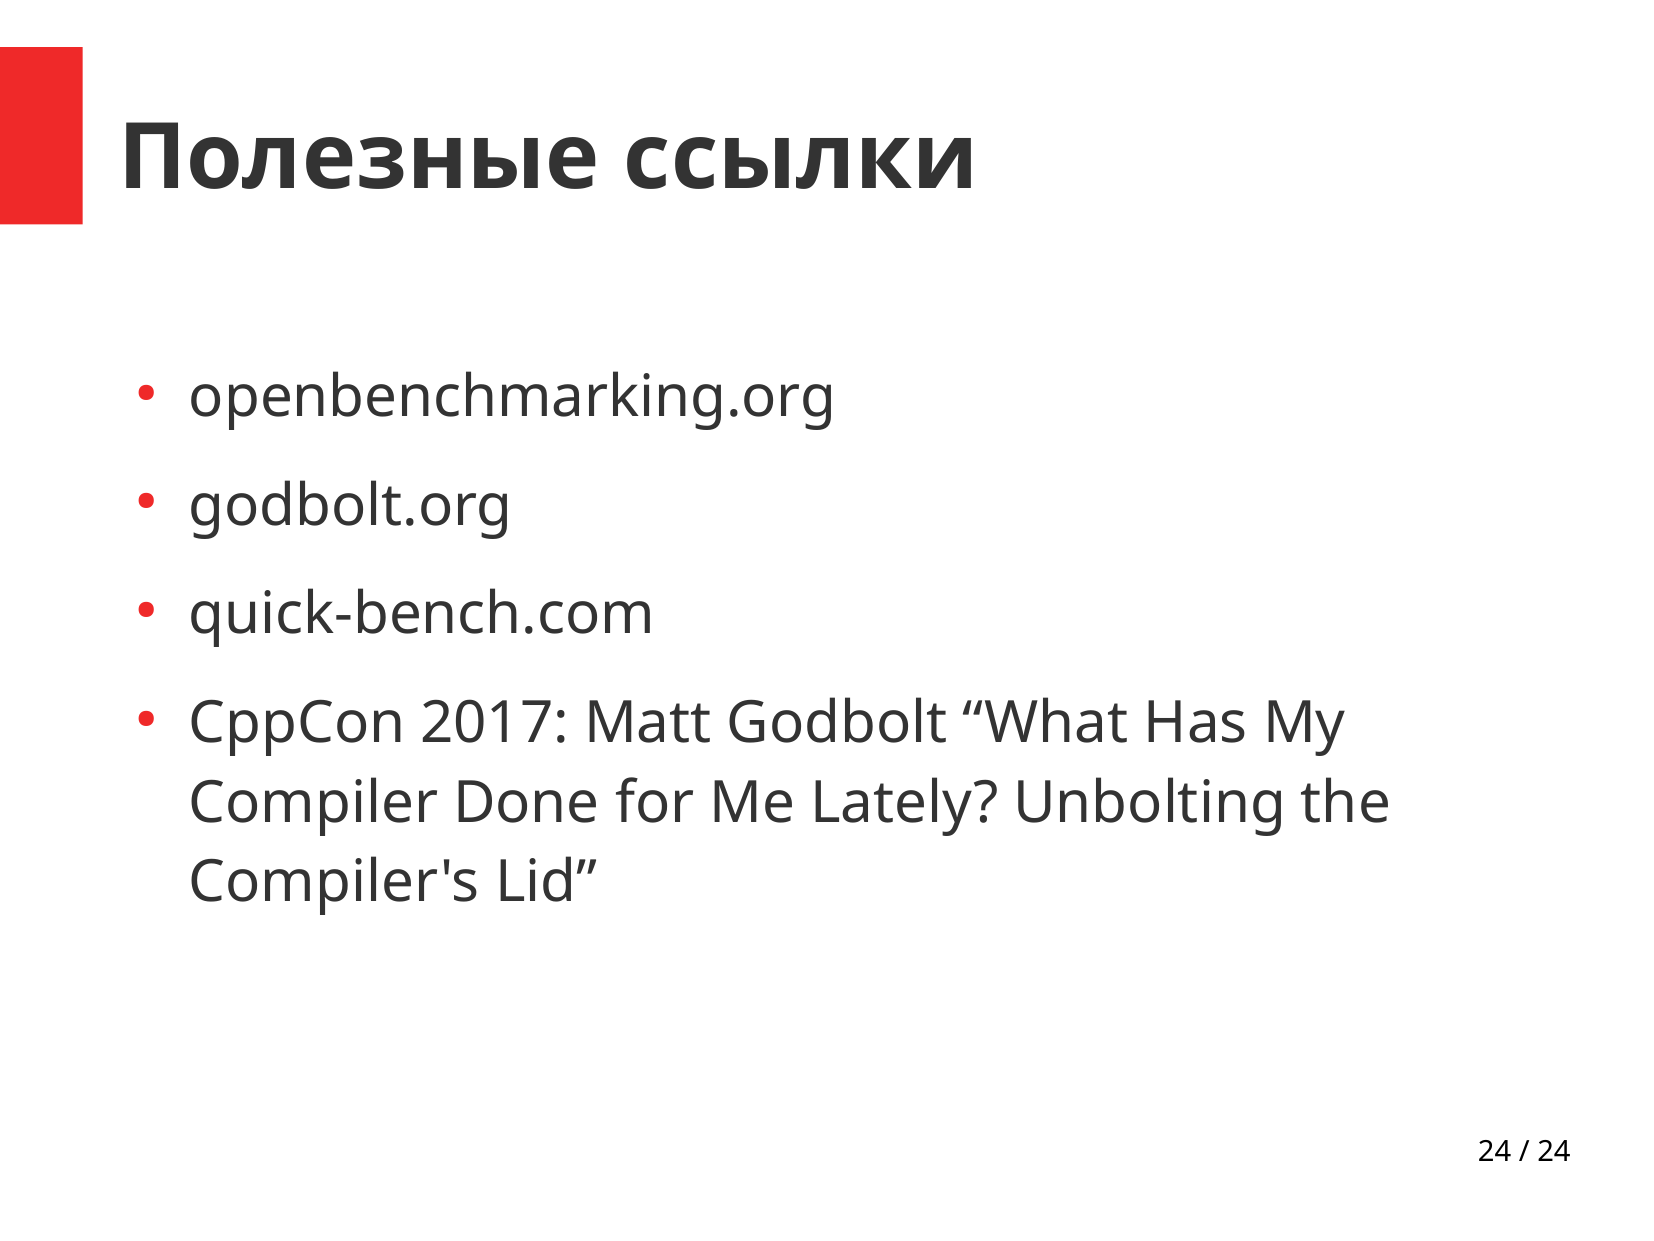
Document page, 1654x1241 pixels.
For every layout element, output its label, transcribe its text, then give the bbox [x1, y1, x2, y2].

title Полезные ссылки [118, 49, 1571, 257]
list openbenchmarking.org godbolt.org quick-bench.com CppCon 2017: Matt Godbolt “What Has My Compiler Done for Me Lately? Unbolting the Compiler's Lid” [118, 354, 1536, 1074]
